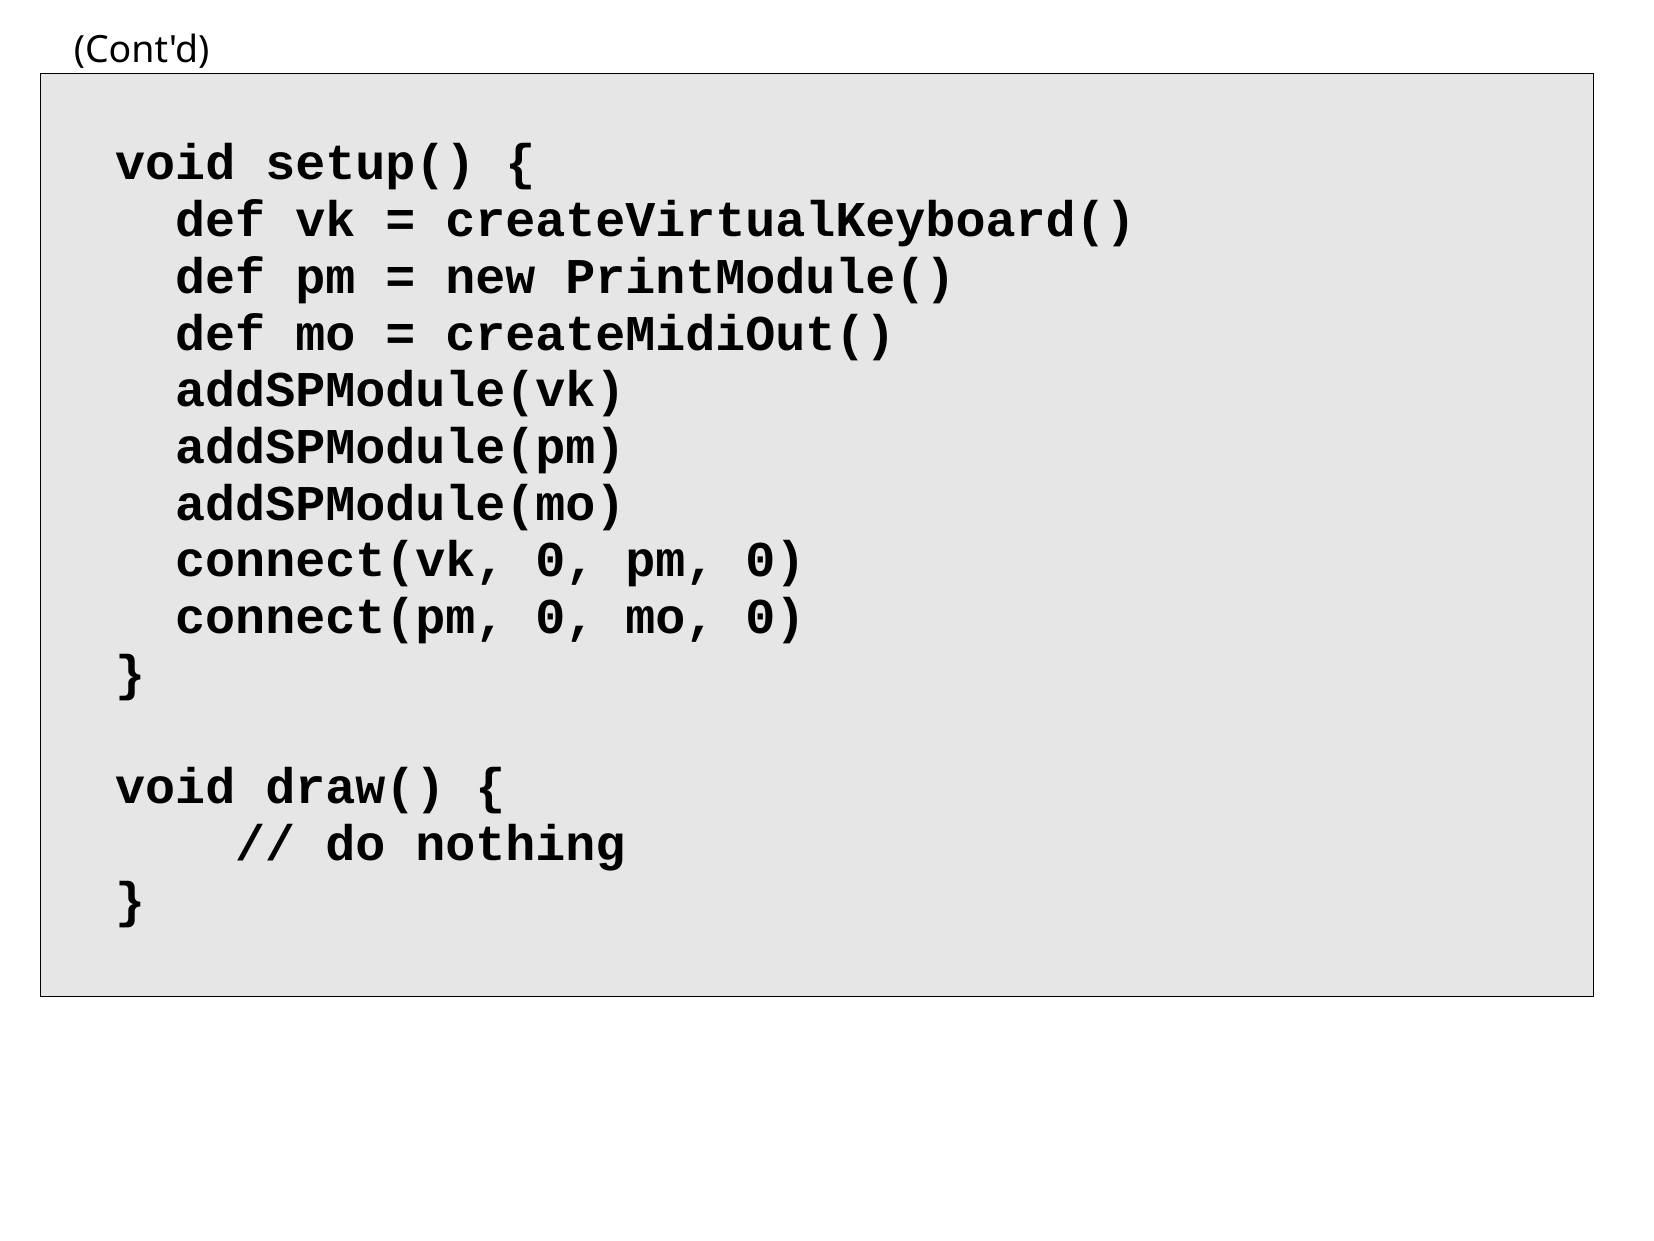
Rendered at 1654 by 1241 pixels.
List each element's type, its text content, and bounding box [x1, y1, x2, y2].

text_box (Cont'd) [59, 14, 231, 70]
text_box void setup() { def vk = createVirtualKeyboard() def pm = new PrintModule() def mo = createMidiOut() addSPModule(vk) addSPModule(pm) addSPModule(mo) connect(vk, 0, pm, 0) connect(pm, 0, mo, 0) } void draw() { // do nothing } [40, 73, 1594, 988]
